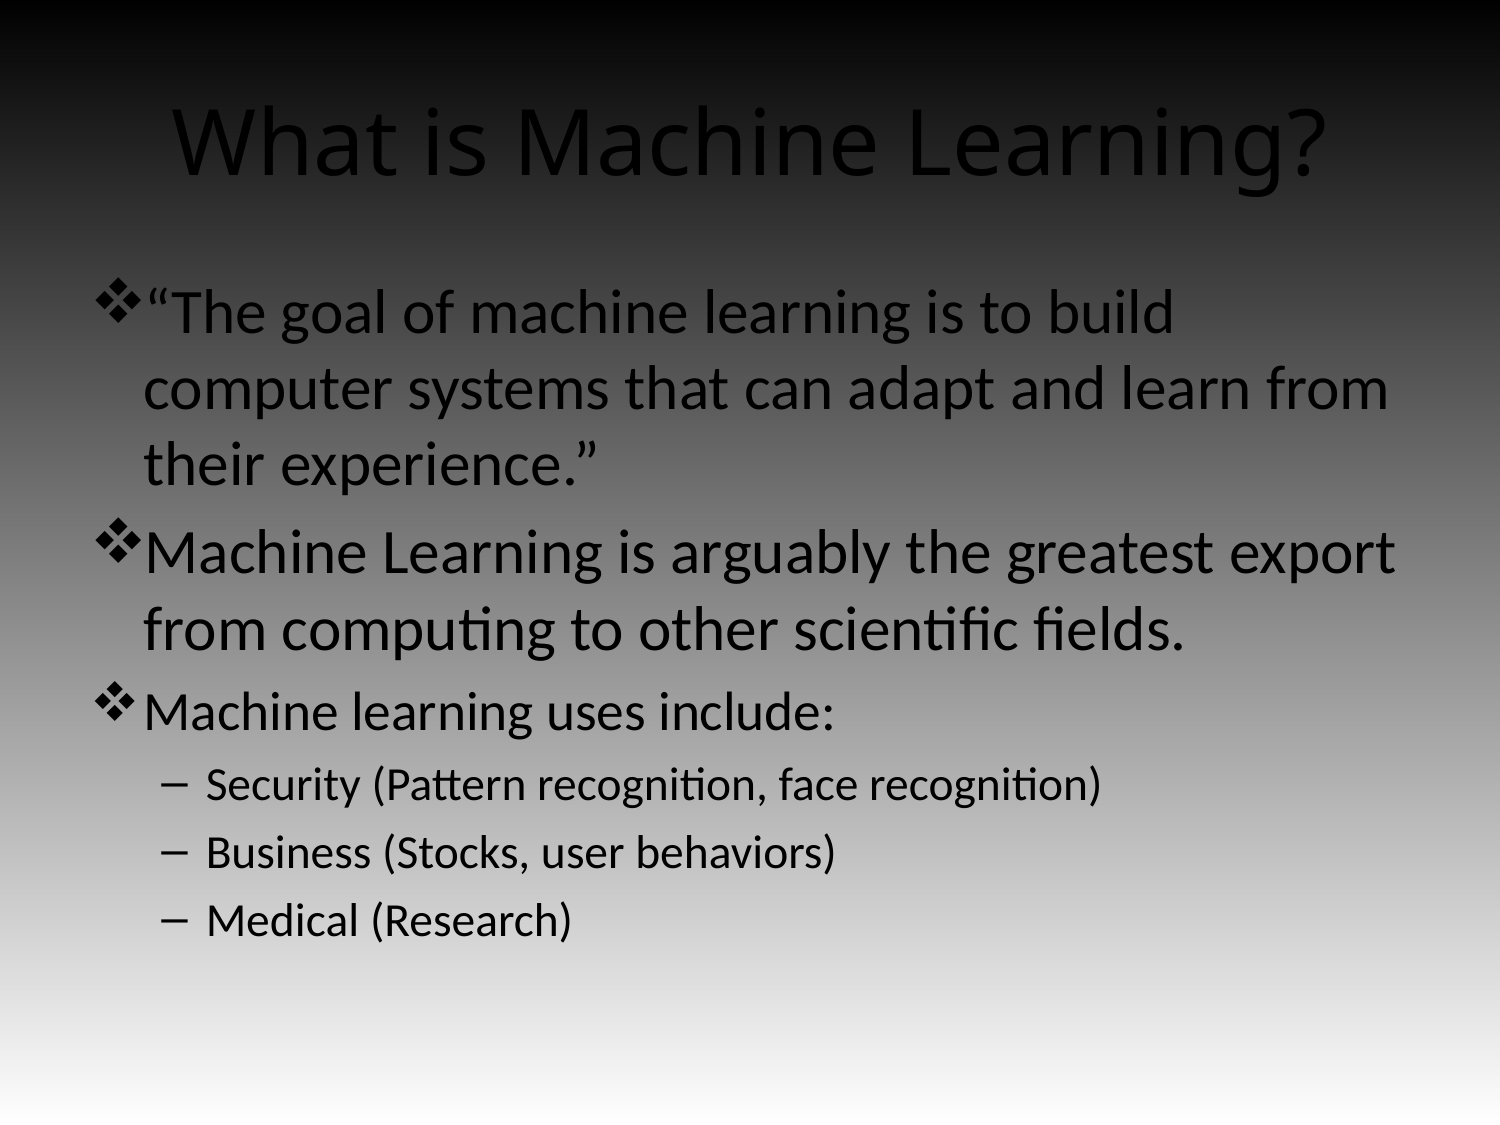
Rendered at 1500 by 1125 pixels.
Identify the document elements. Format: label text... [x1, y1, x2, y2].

title What is Machine Learning? [75, 45, 1425, 233]
list “The goal of machine learning is to build computer systems that can adapt and learn from their experience.” Machine Learning is arguably the greatest export from computing to other scientific fields. Machine learning uses include: Security (Pattern recognition, face recognition) Business (Stocks, user behaviors) Medical (Research) [75, 262, 1425, 1005]
